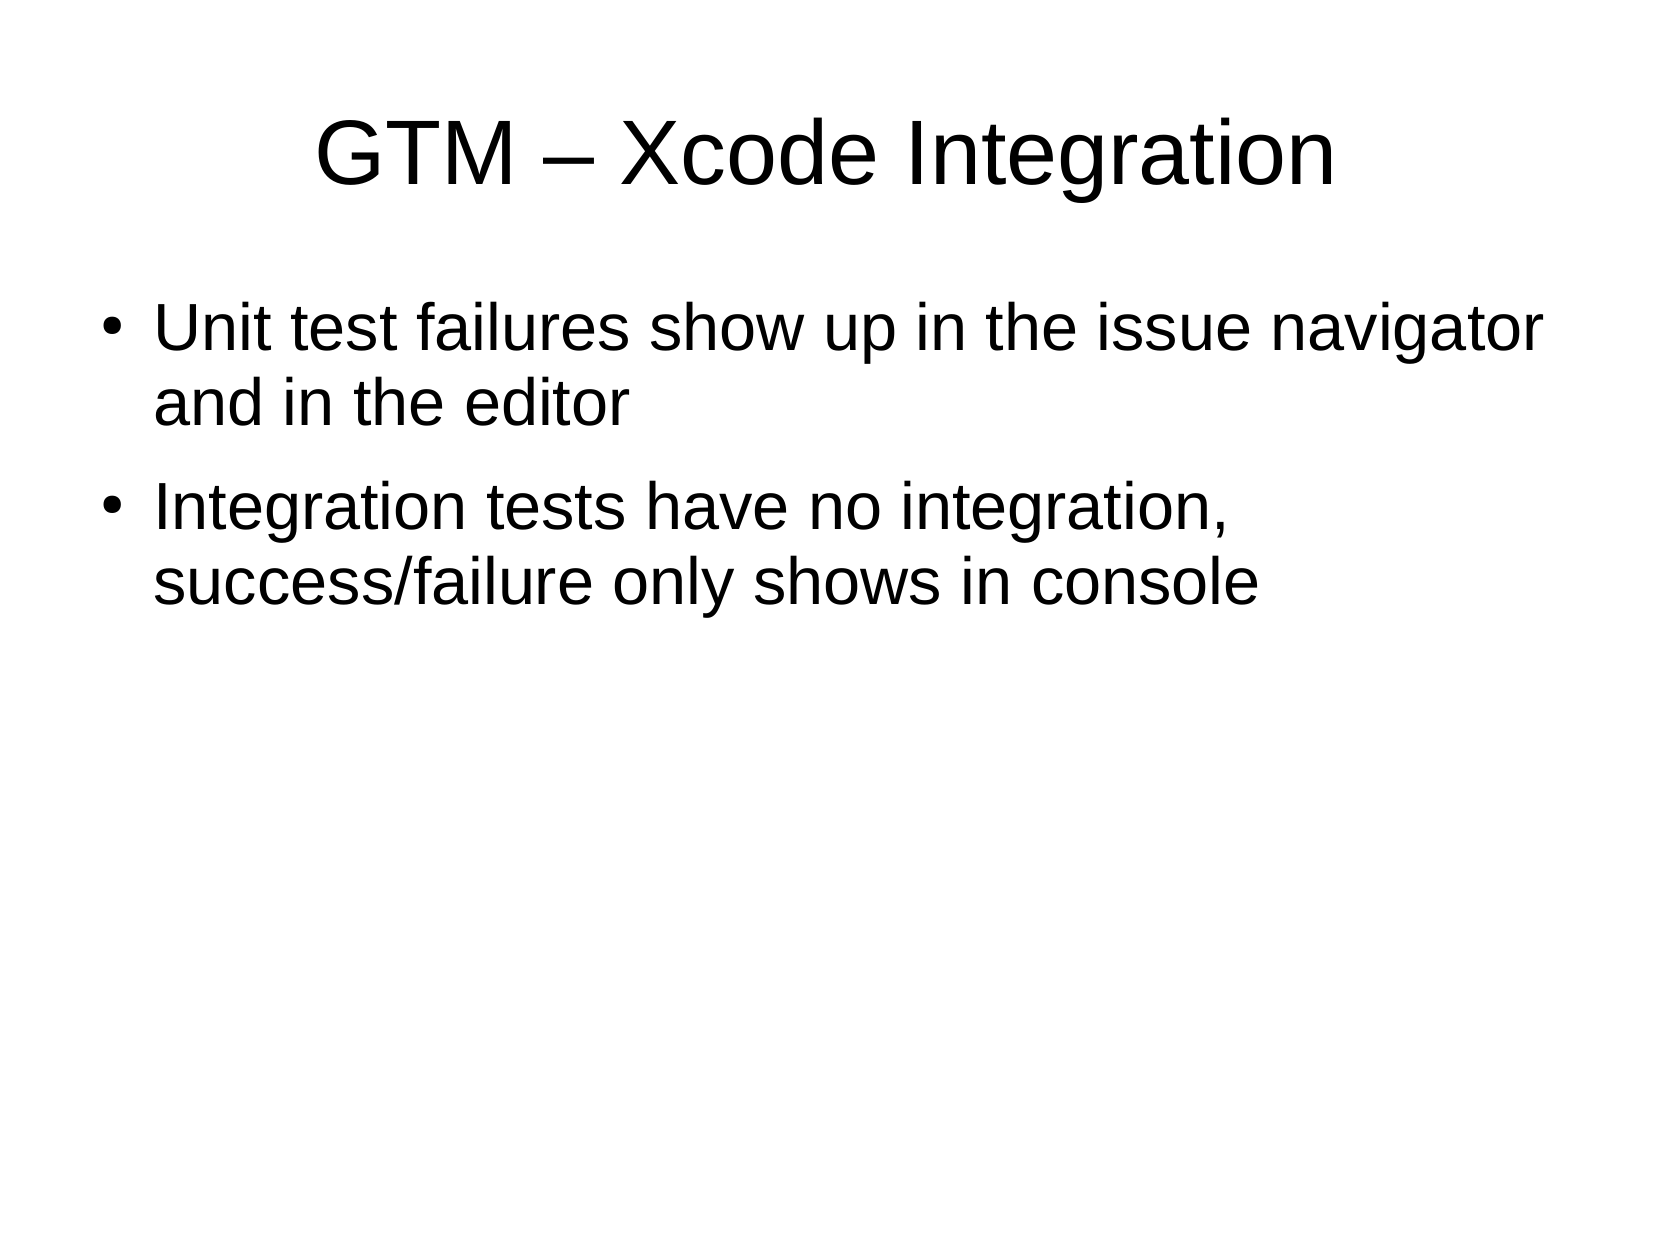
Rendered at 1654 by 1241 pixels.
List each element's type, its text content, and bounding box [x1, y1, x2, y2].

title GTM – Xcode Integration [82, 49, 1571, 257]
list Unit test failures show up in the issue navigator and in the editor Integration tests have no integration, success/failure only shows in console [82, 290, 1571, 1109]
